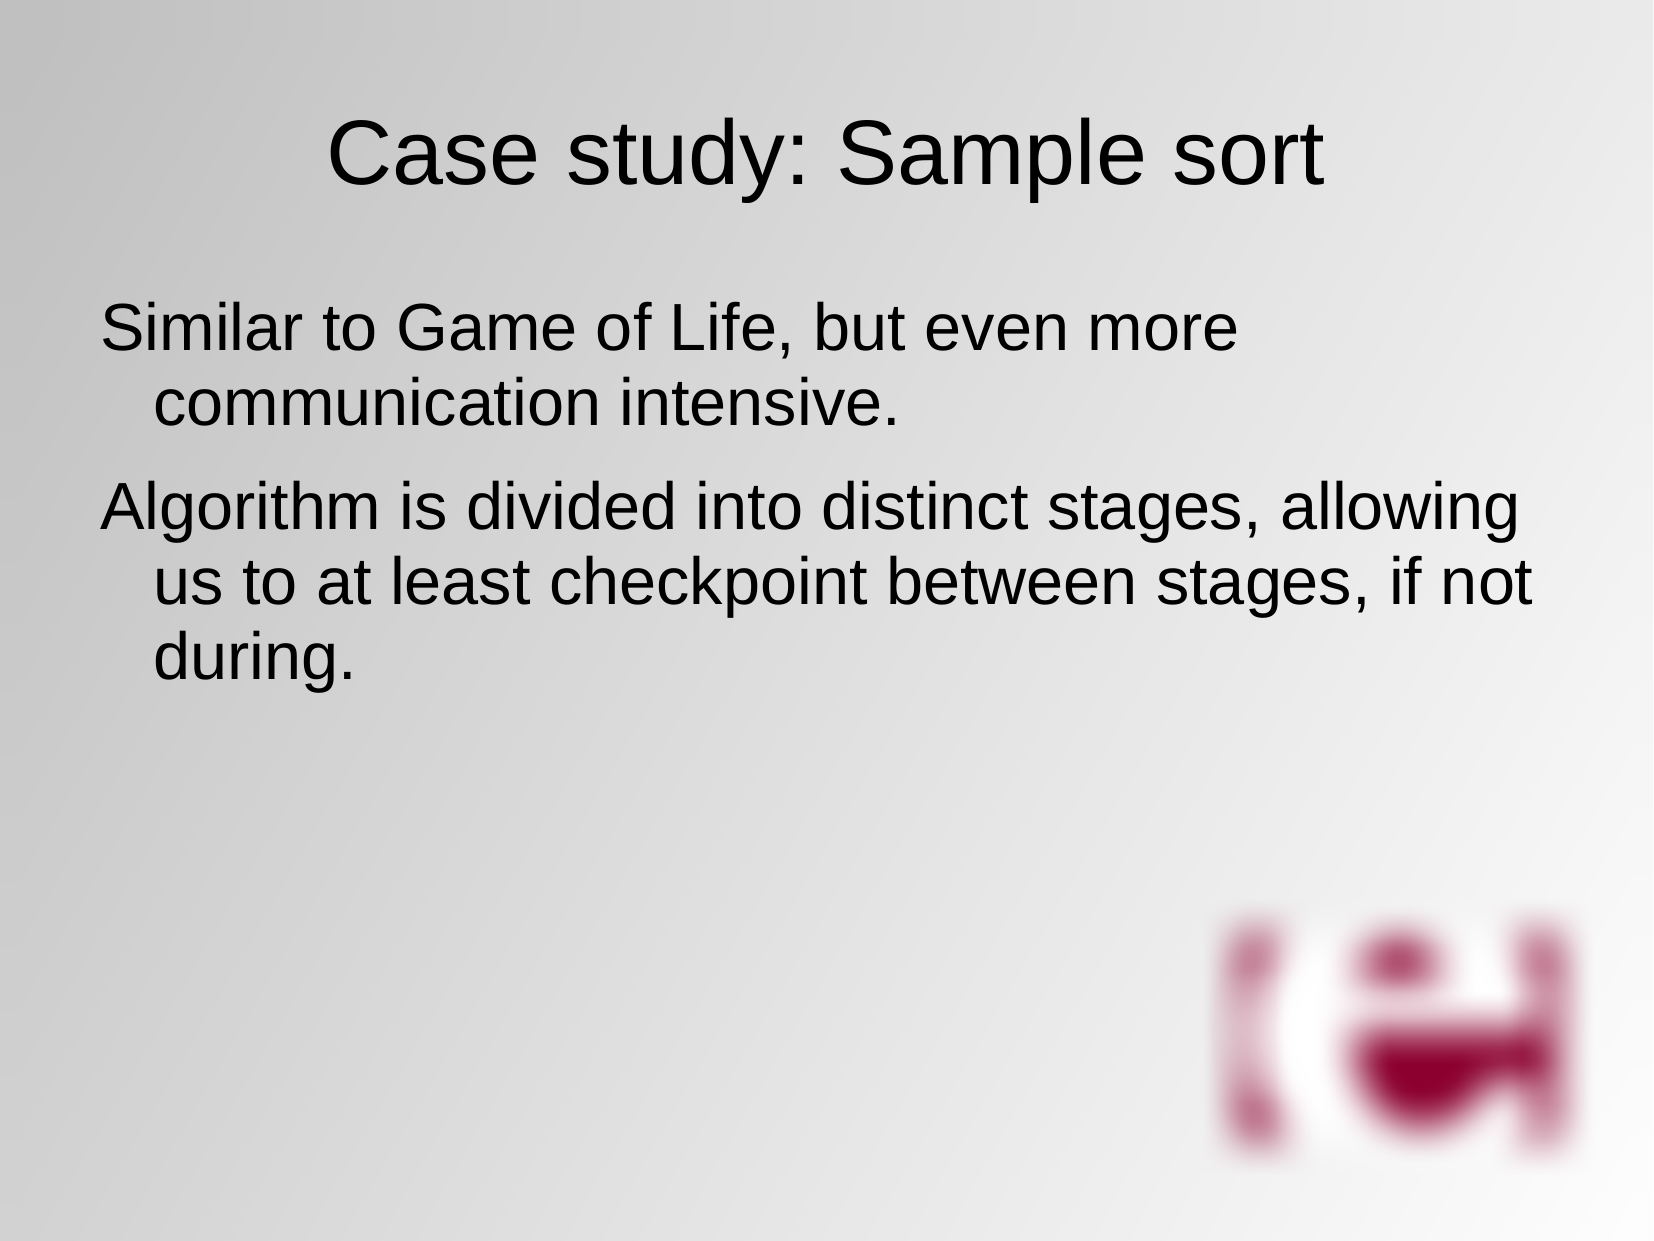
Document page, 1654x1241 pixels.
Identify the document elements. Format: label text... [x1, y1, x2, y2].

list Similar to Game of Life, but even more communication intensive. Algorithm is divided into distinct stages, allowing us to at least checkpoint between stages, if not during. [82, 290, 1571, 1094]
picture [0, 0, 1654, 1241]
title Case study: Sample sort [82, 56, 1571, 250]
